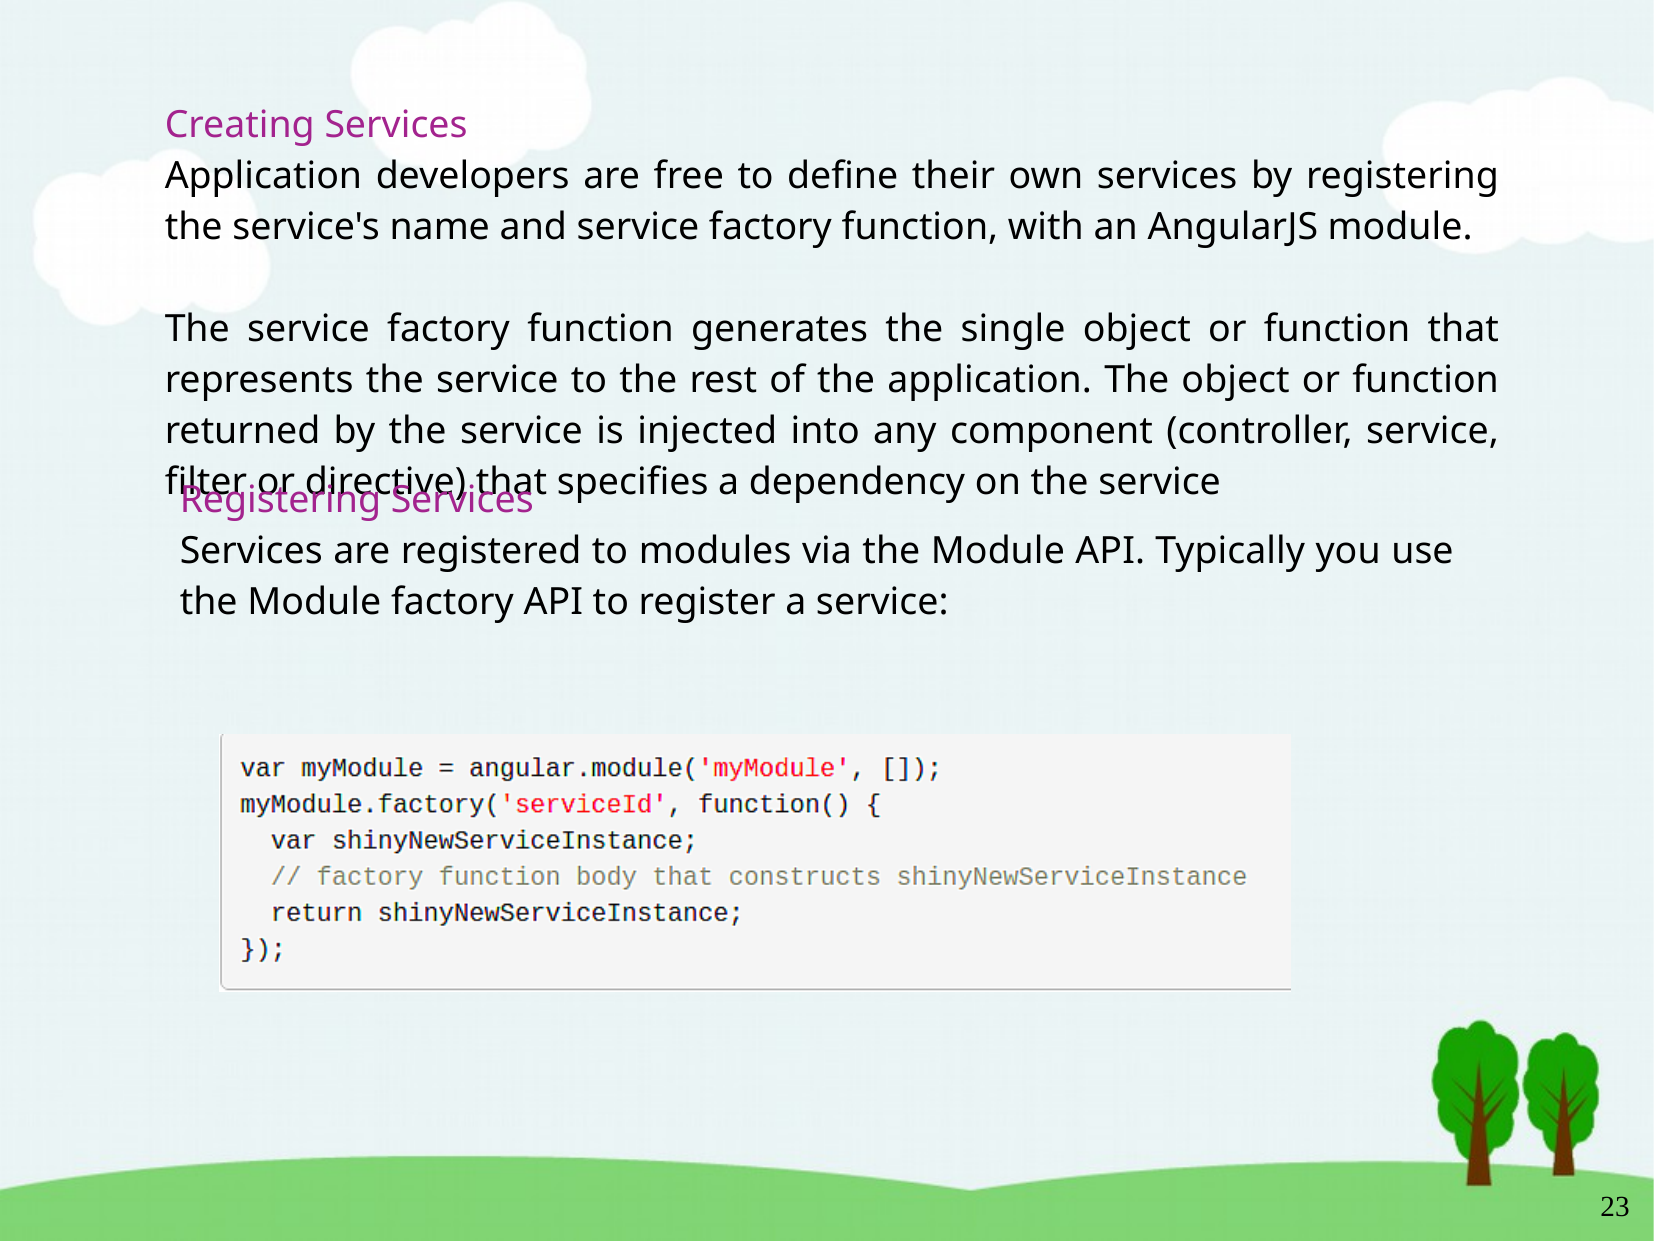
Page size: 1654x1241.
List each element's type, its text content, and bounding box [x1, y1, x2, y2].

picture [0, 0, 1654, 1241]
text_box Registering Services Services are registered to modules via the Module API. Typically you use the Module factory API to register a service: [165, 465, 1471, 604]
text_box Creating Services Application developers are free to define their own services by registering the service's name and service factory function, with an AngularJS module. The service factory function generates the single object or function that represents the service to the rest of the application. The object or function returned by the service is injected into any component (controller, service, filter or directive) that specifies a dependency on the service [150, 90, 1516, 436]
